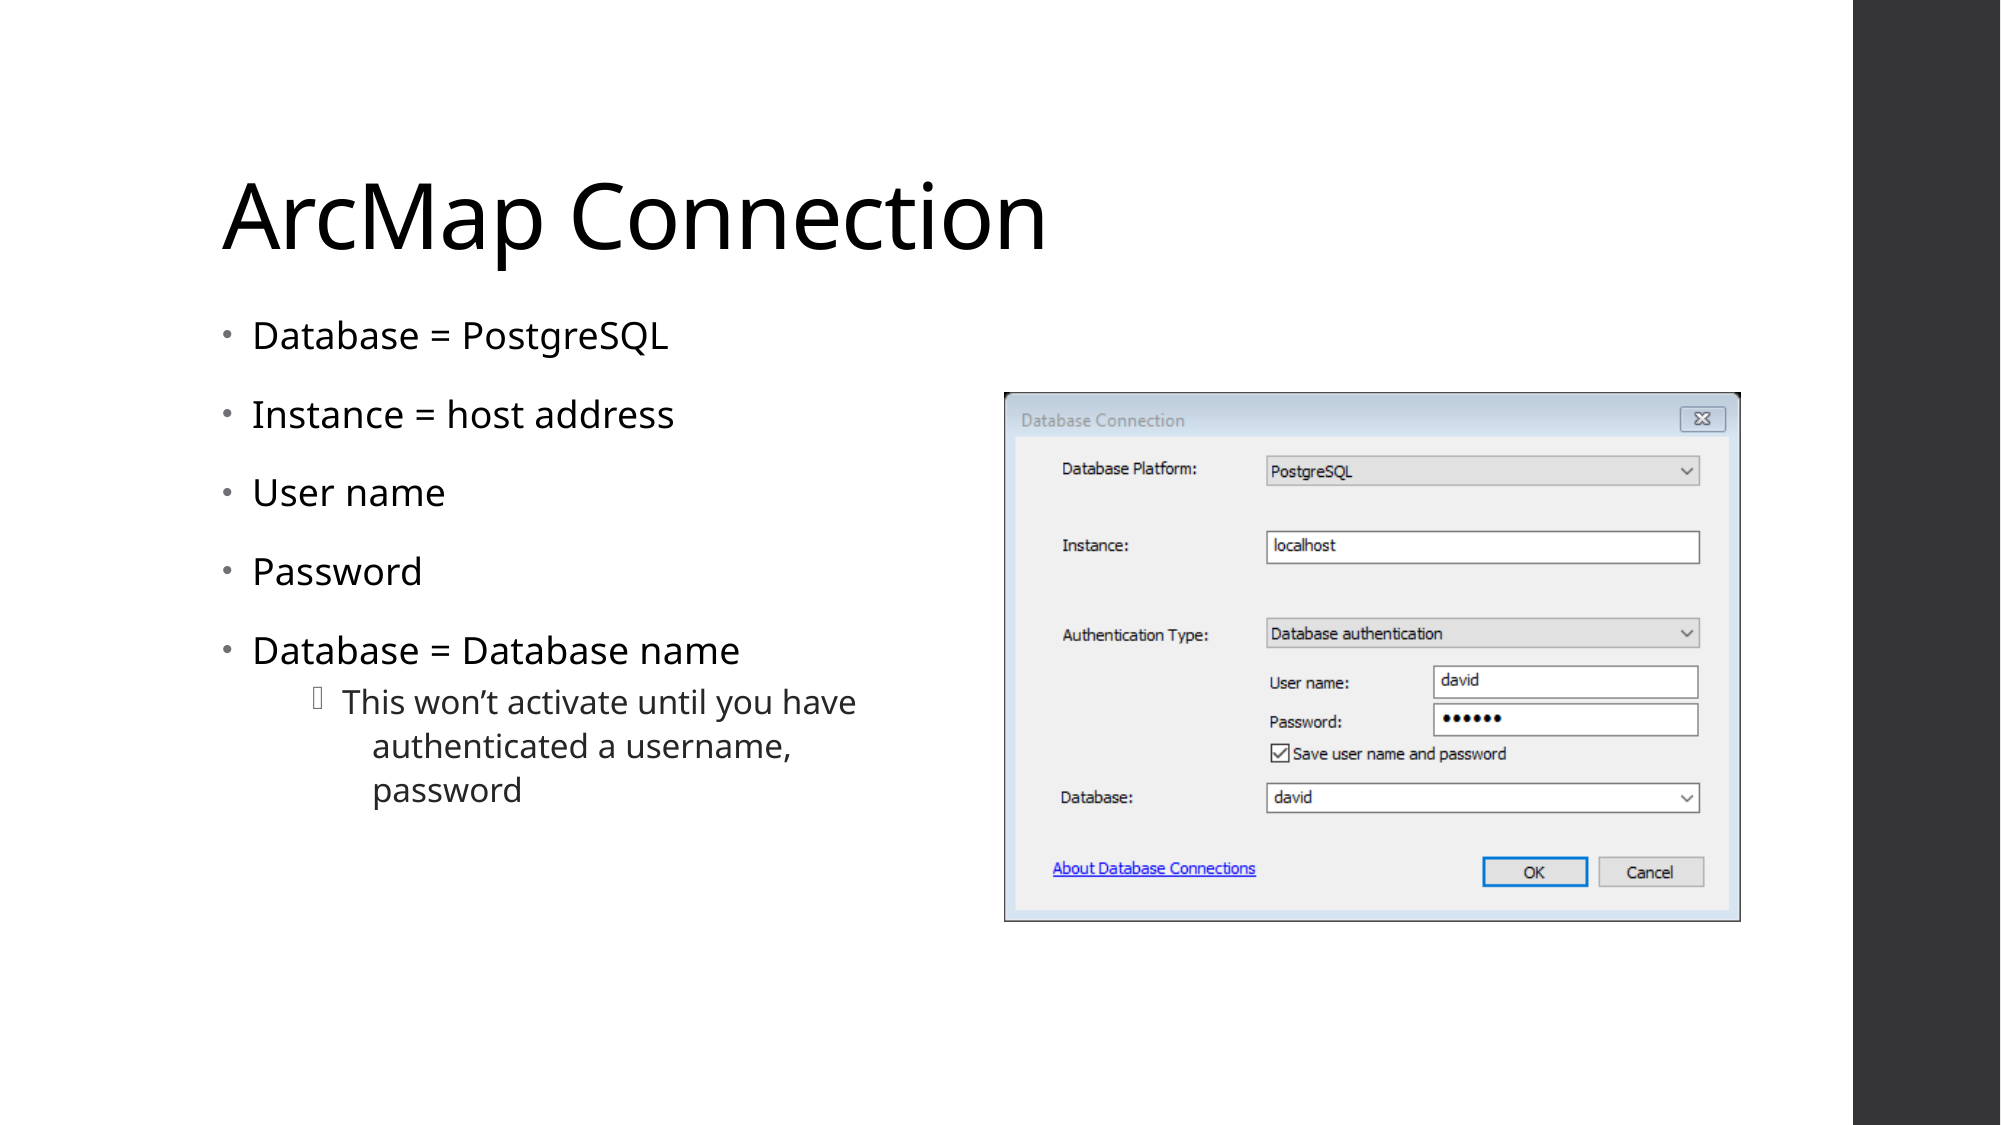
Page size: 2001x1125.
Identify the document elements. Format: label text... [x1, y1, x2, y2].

picture [1004, 392, 1741, 922]
title ArcMap Connection [206, 60, 1797, 278]
list Database = PostgreSQL Instance = host address User name Password Database = Database name This won’t activate until you have authenticated a username, password [206, 299, 942, 1014]
